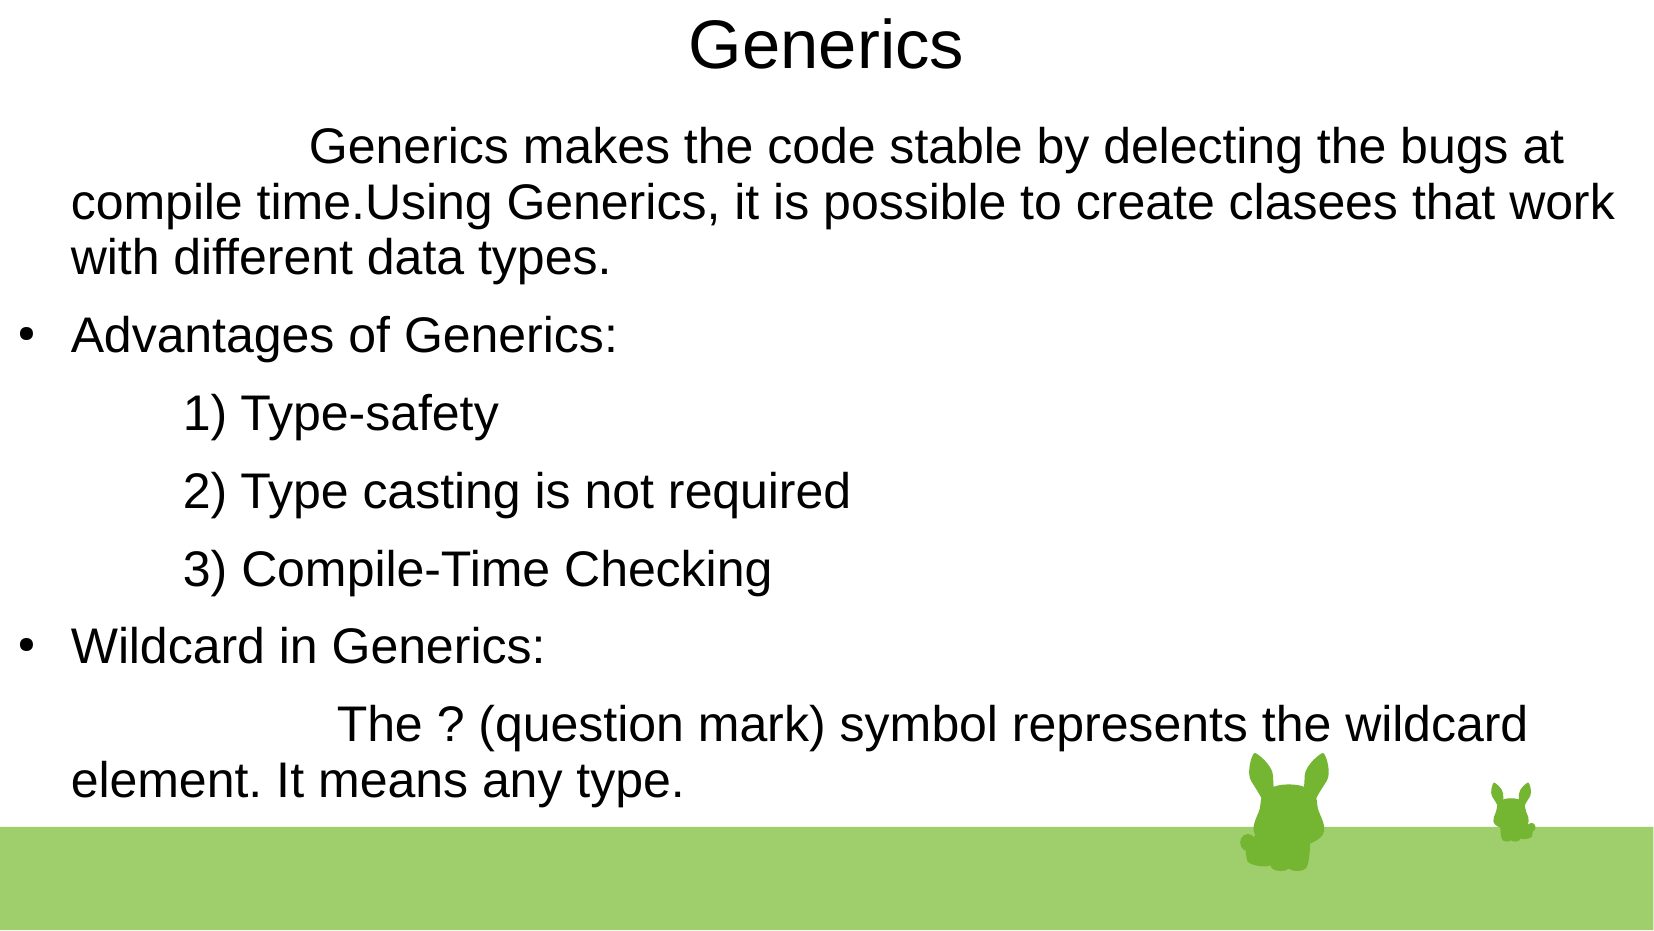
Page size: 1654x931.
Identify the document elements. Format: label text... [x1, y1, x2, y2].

list Generics makes the code stable by delecting the bugs at compile time.Using Generics, it is possible to create clasees that work with different data types. Advantages of Generics: 1) Type-safety 2) Type casting is not required 3) Compile-Time Checking Wildcard in Generics: The ? (question mark) symbol represents the wildcard element. It means any type. [0, 118, 1654, 827]
title Generics [88, 0, 1565, 118]
